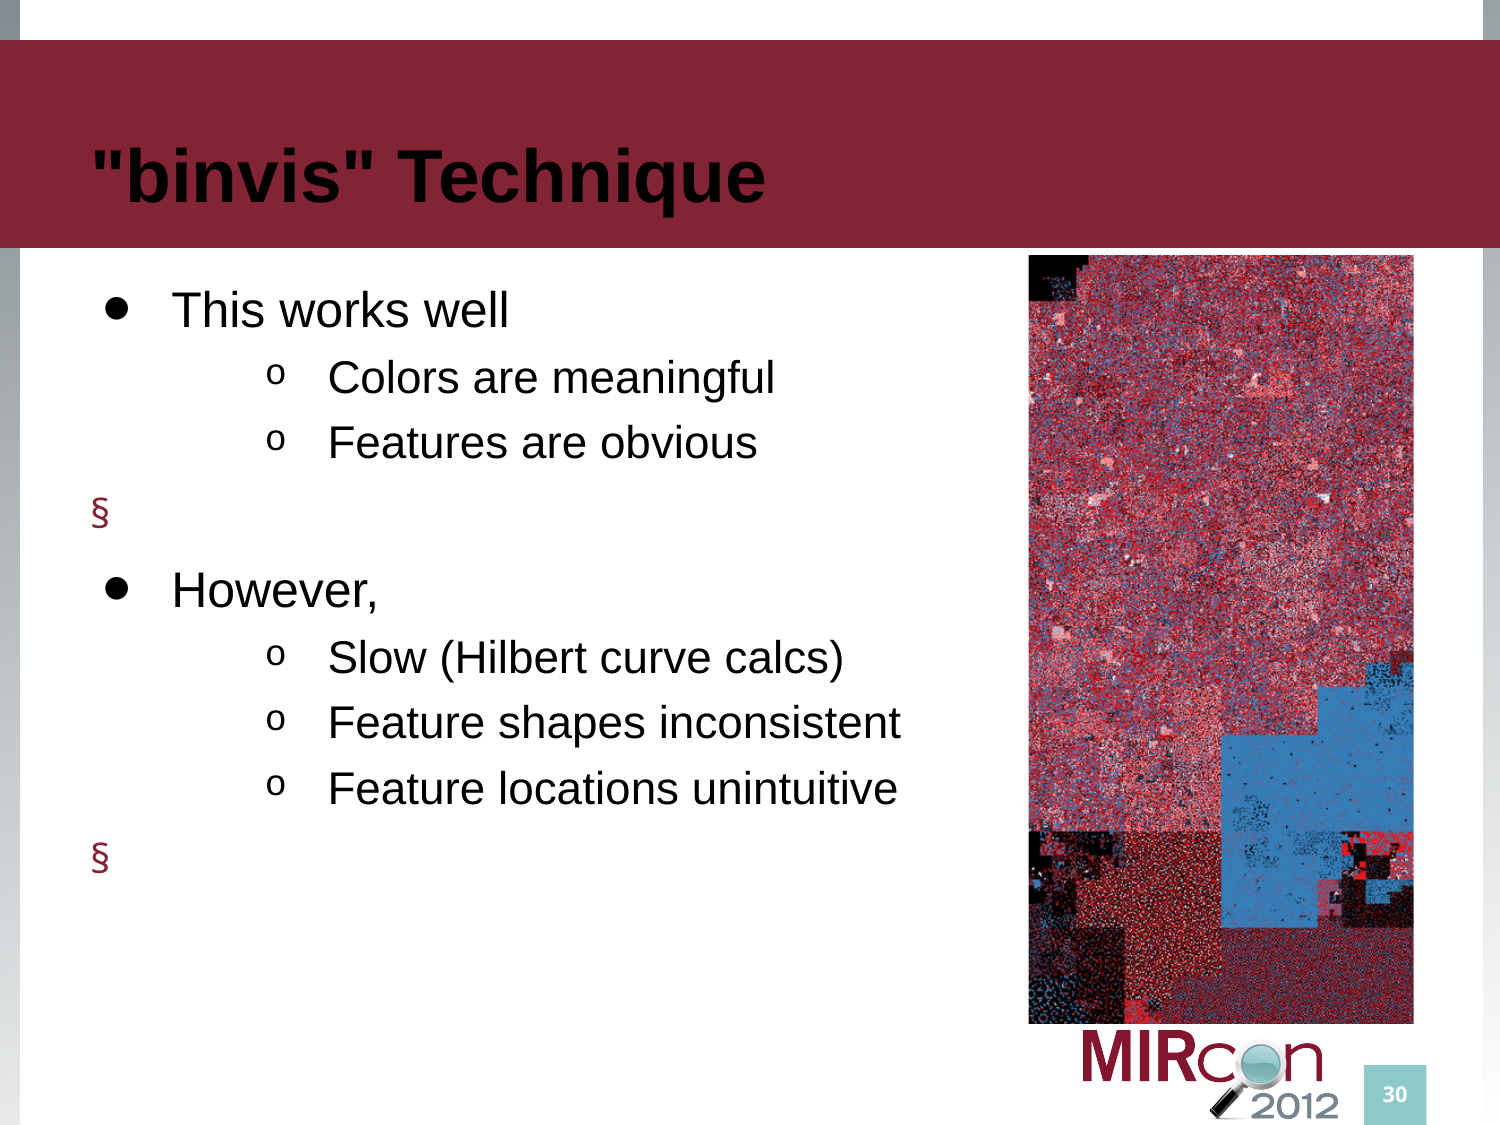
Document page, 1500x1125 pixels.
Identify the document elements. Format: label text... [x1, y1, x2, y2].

title "binvis" Technique [75, 45, 1426, 233]
list This works well Colors are meaningful Features are obvious However, Slow (Hilbert curve calcs) Feature shapes inconsistent Feature locations unintuitive [75, 262, 1026, 1078]
text_box [1029, 255, 1414, 1023]
